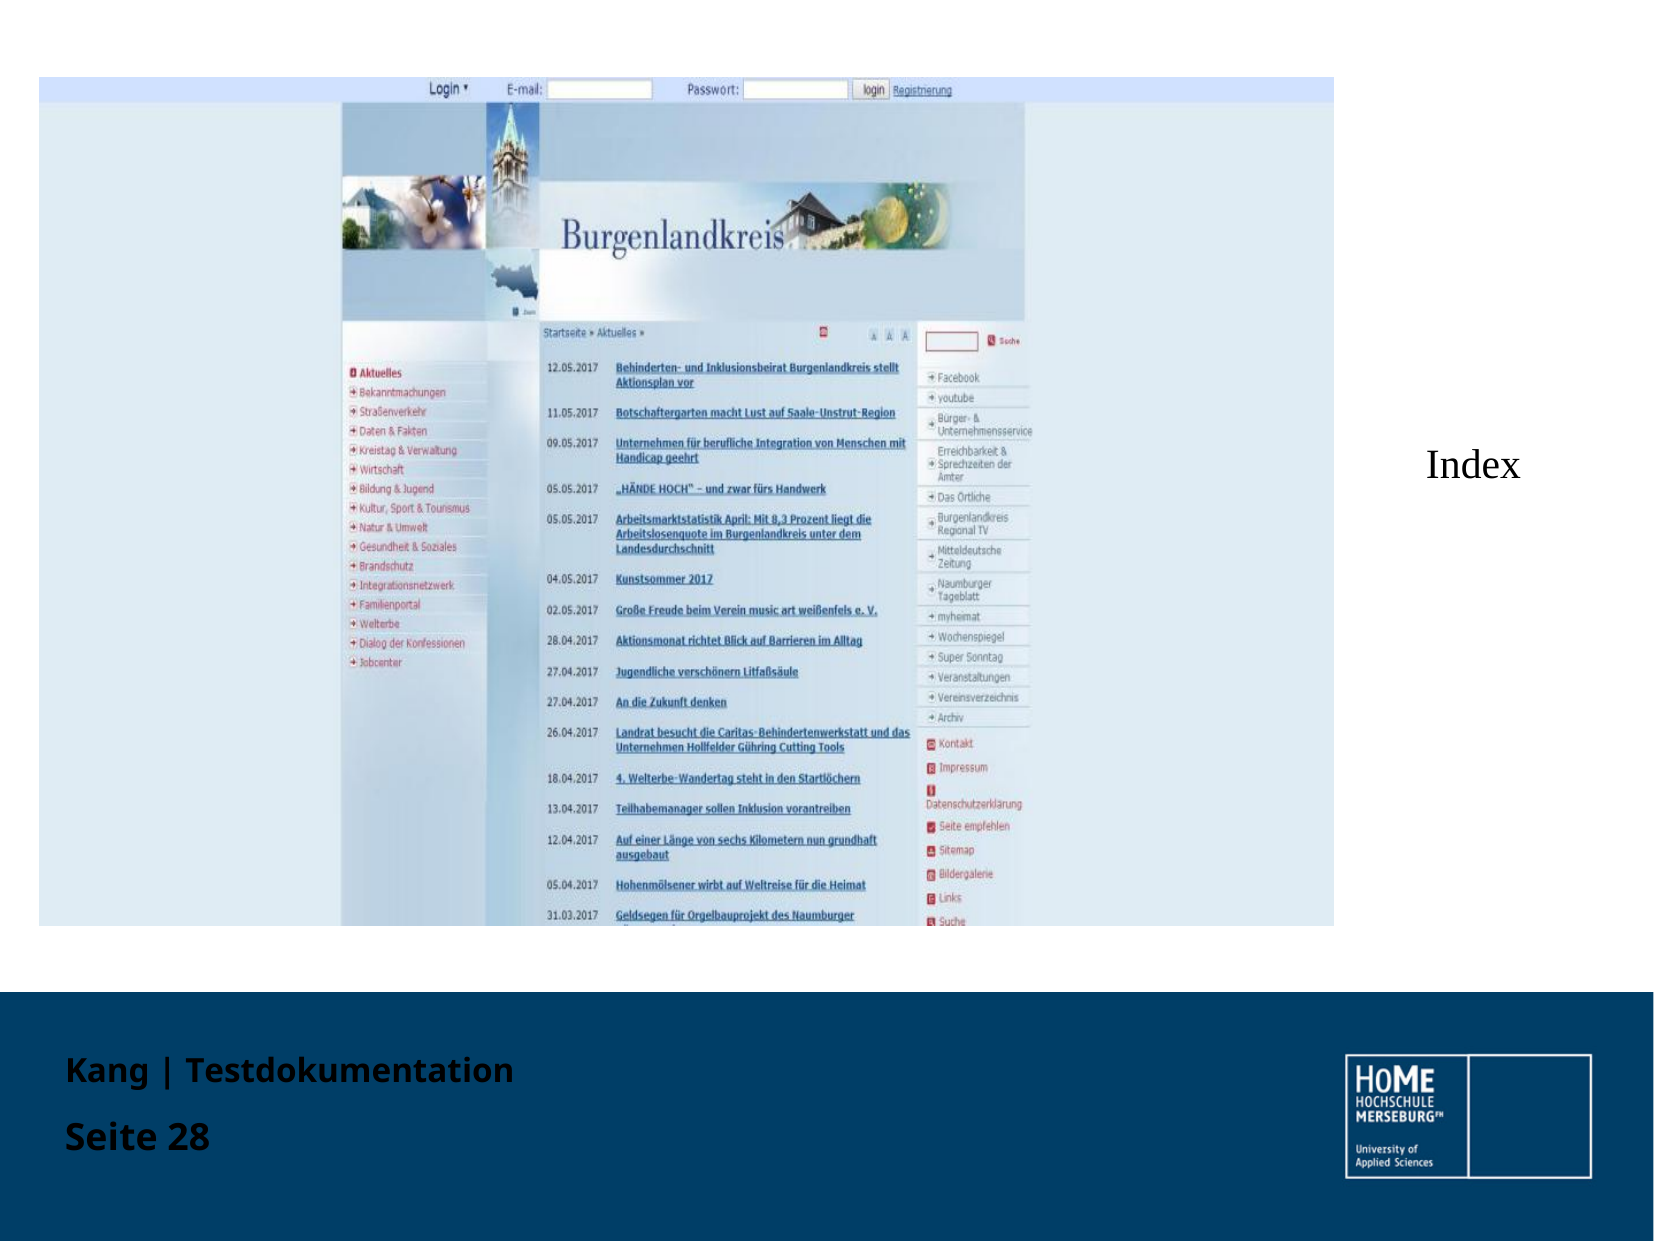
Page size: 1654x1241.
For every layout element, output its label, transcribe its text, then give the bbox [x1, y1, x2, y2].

picture [39, 77, 1334, 926]
text_box Index [1411, 429, 1537, 545]
picture [0, 992, 1654, 1241]
